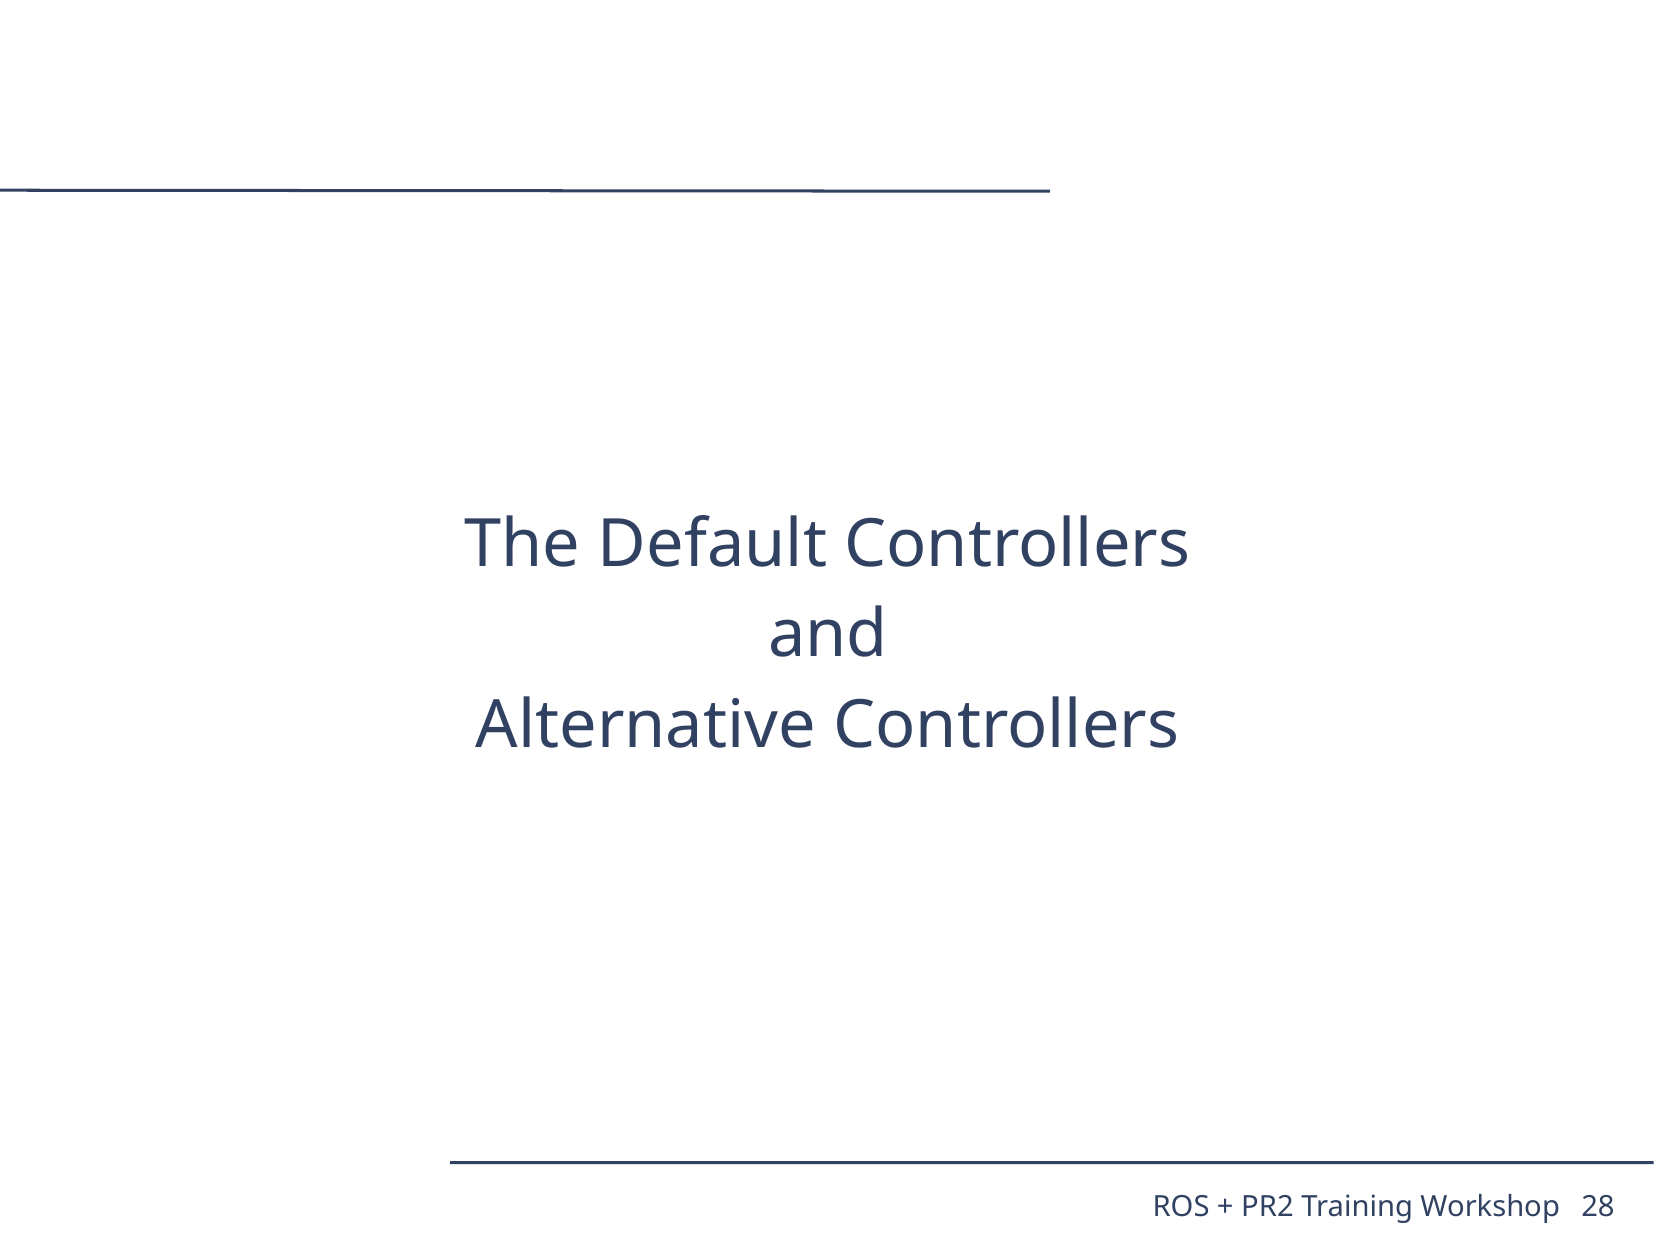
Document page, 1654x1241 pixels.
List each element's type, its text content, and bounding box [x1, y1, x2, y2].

text_box The Default Controllers and Alternative Controllers [450, 487, 1196, 725]
title [82, 56, 1571, 250]
